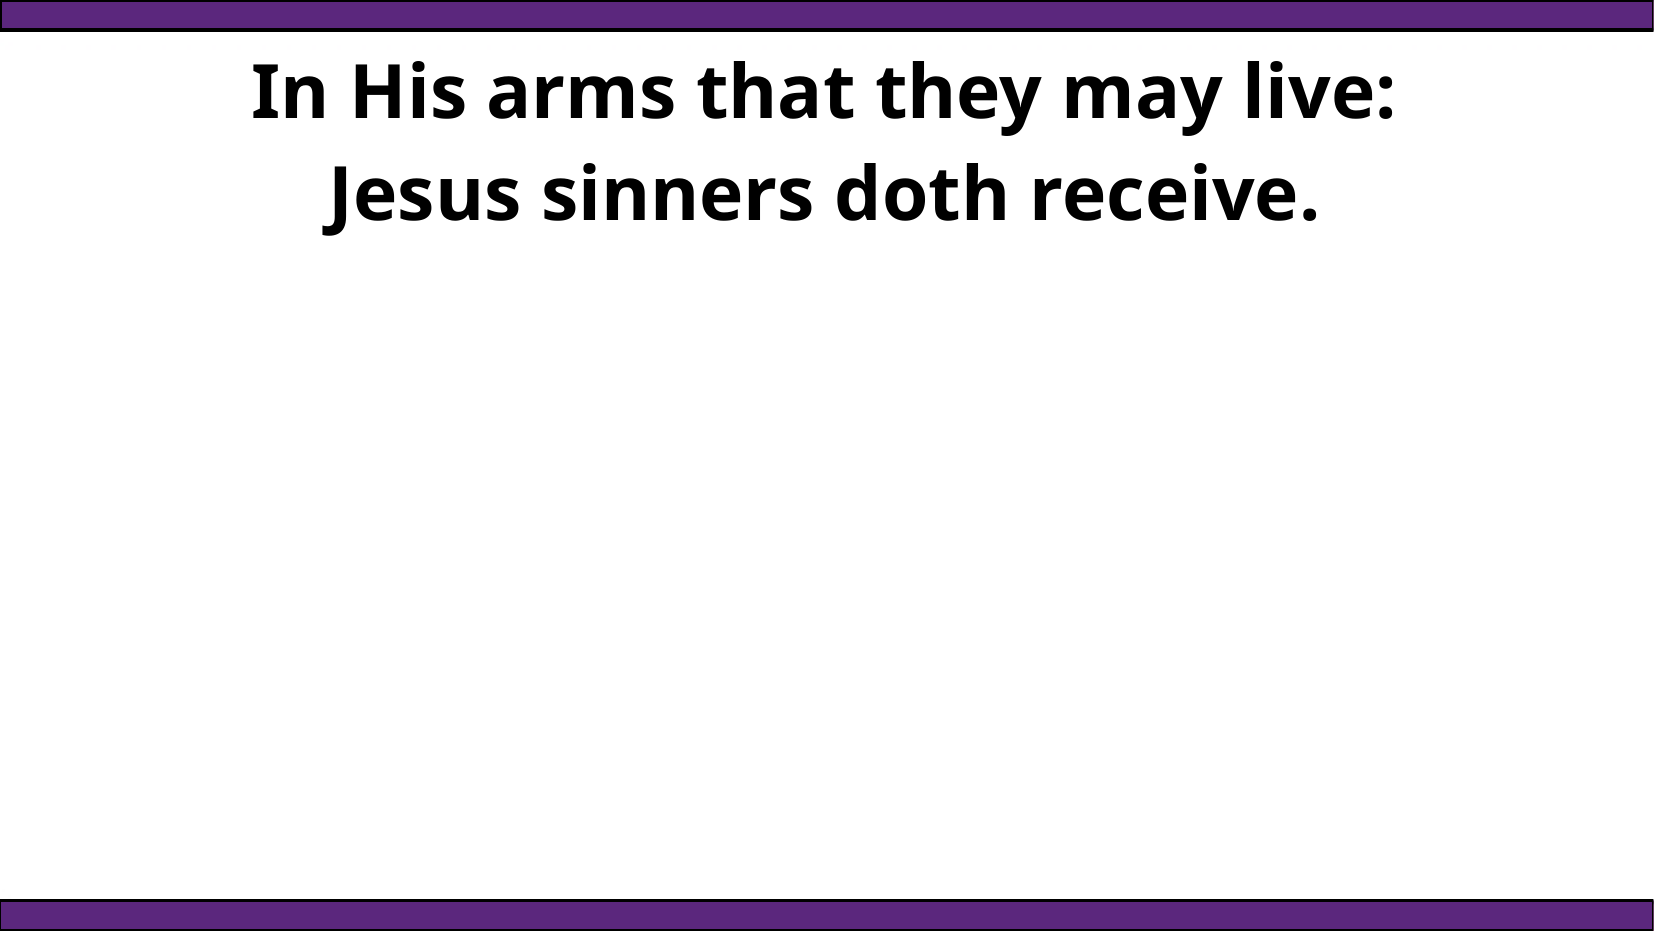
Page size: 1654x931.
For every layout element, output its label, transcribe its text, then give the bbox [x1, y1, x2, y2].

text_box [0, 900, 1654, 931]
text_box In His arms that they may live: Jesus sinners doth receive. [60, 30, 1591, 246]
picture [0, 31, 1654, 900]
text_box [0, 0, 1654, 31]
